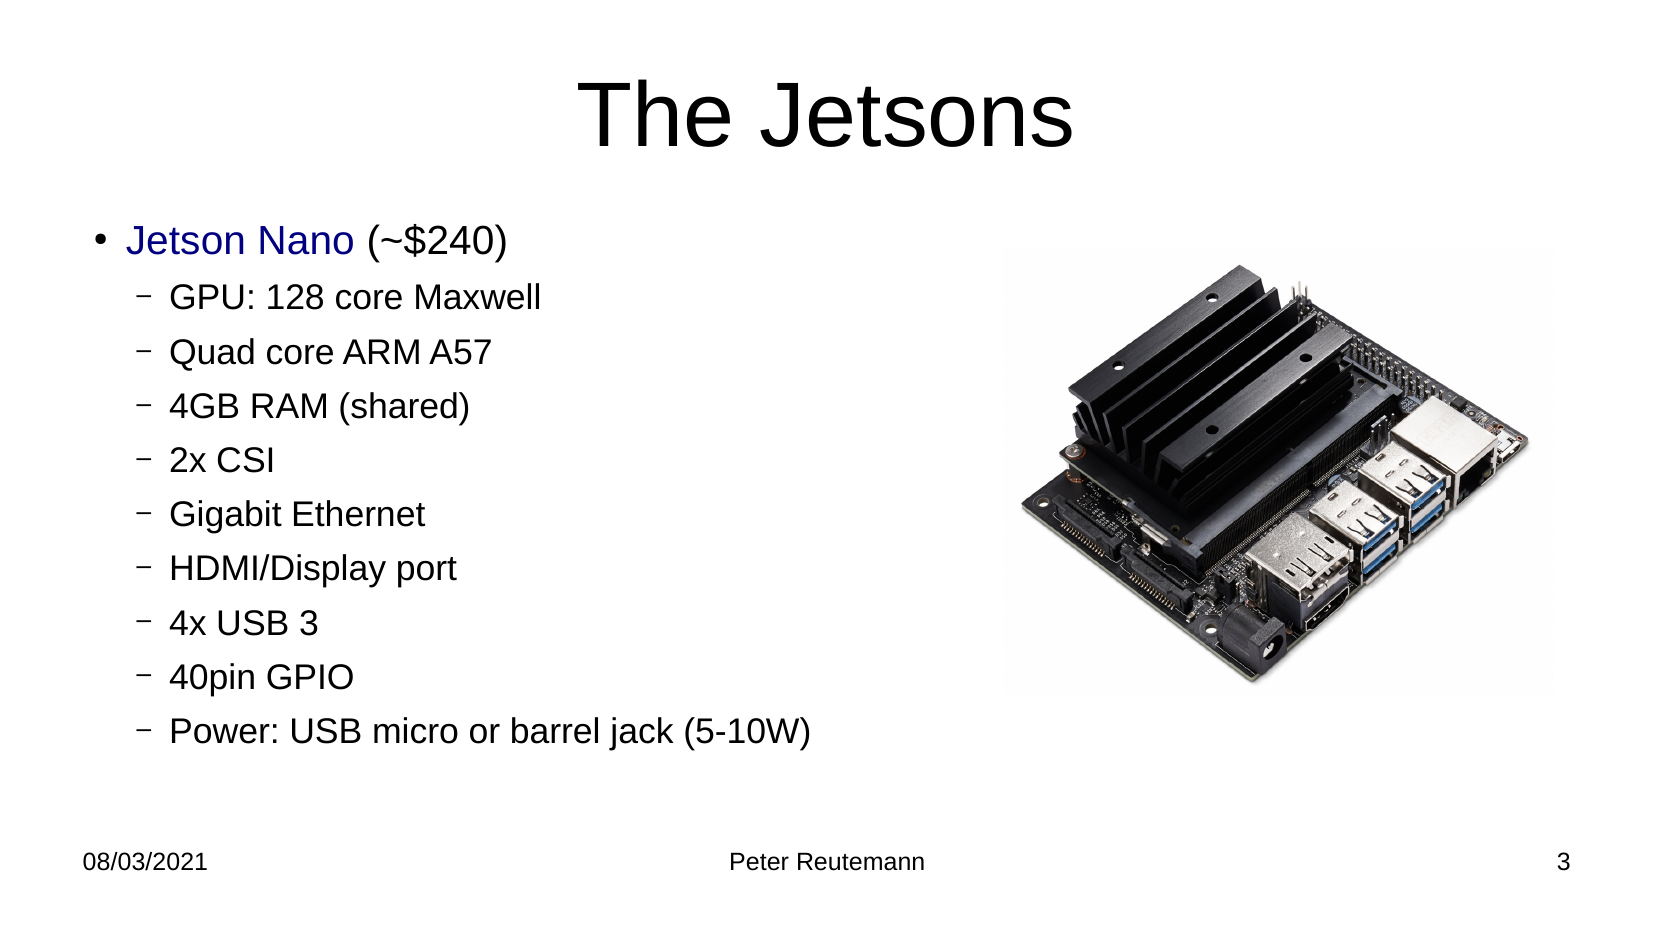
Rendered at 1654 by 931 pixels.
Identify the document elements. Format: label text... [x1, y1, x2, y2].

list Jetson Nano (~$240) GPU: 128 core Maxwell Quad core ARM A57 4GB RAM (shared) 2x CSI Gigabit Ethernet HDMI/Display port 4x USB 3 40pin GPIO Power: USB micro or barrel jack (5-10W) [82, 217, 1571, 758]
picture [1003, 247, 1554, 697]
title The Jetsons [82, 37, 1571, 193]
